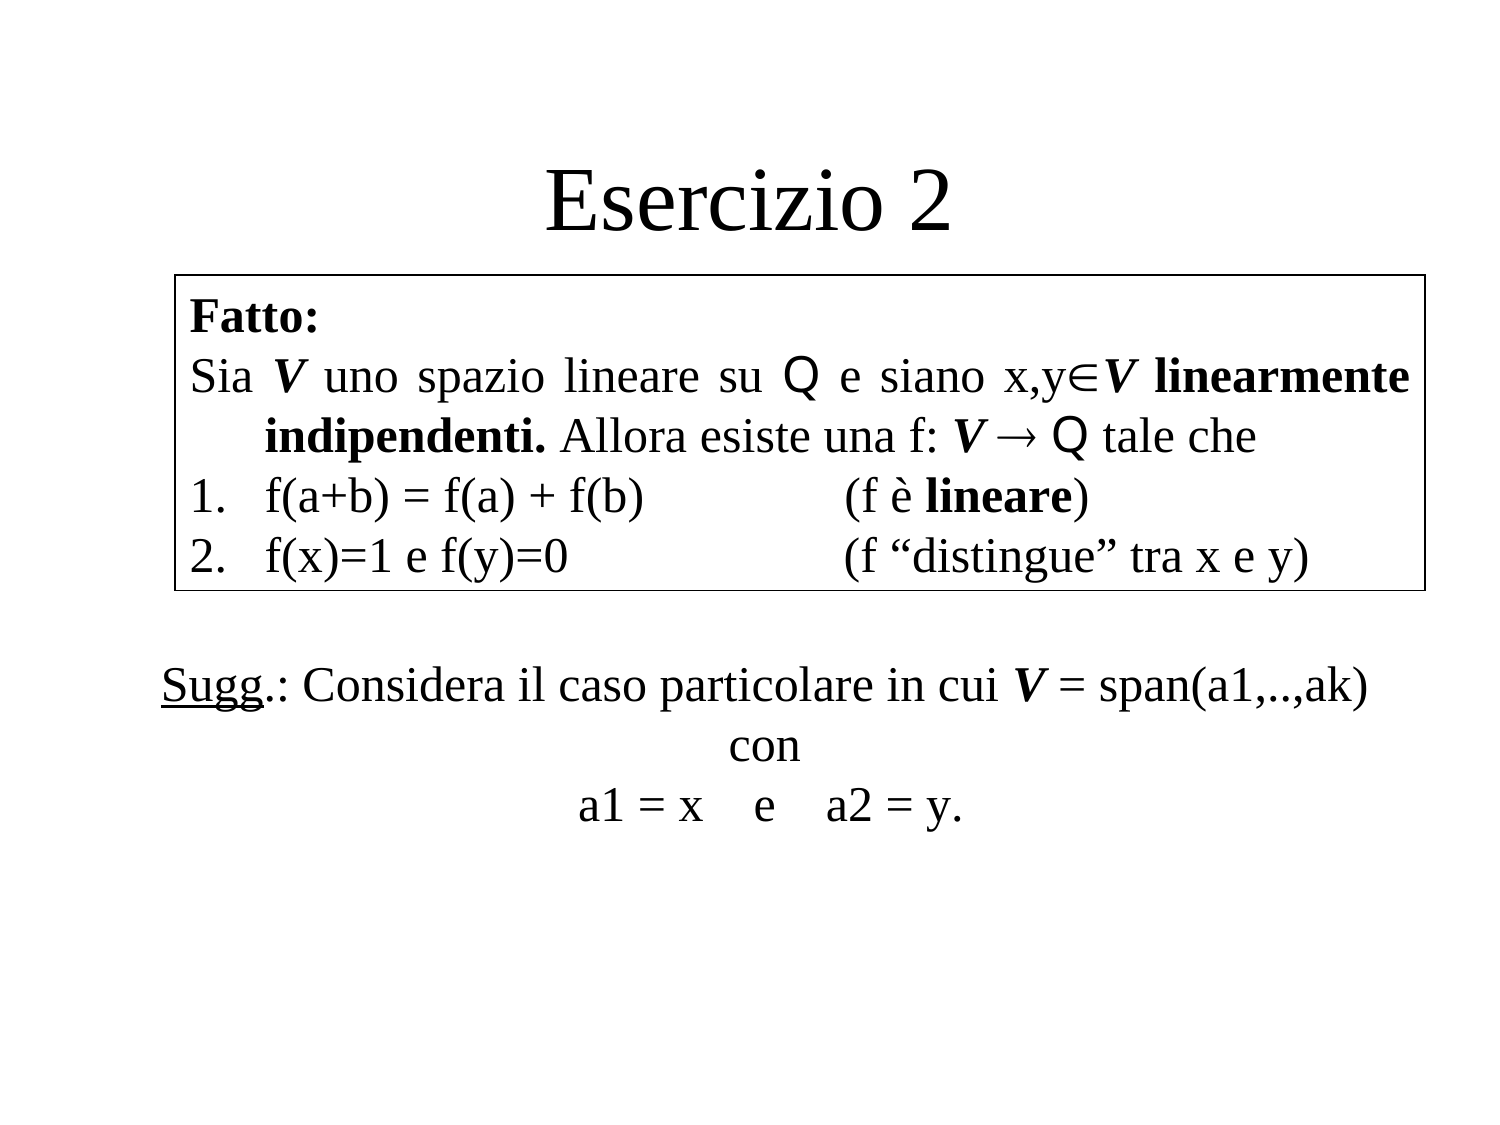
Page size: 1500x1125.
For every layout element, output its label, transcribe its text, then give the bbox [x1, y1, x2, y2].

title Esercizio 2 [112, 99, 1388, 288]
text_box Sugg.: Considera il caso particolare in cui V = span(a1,..,ak) con a1 = x e a2 = y. [145, 644, 1396, 840]
text_box Fatto: Sia V uno spazio lineare su Q e siano x,yV linearmente indipendenti. Allora esiste una f: V  Q tale che f(a+b) = f(a) + f(b) (f è lineare) f(x)=1 e f(y)=0 (f “distingue” tra x e y) [174, 274, 1426, 591]
